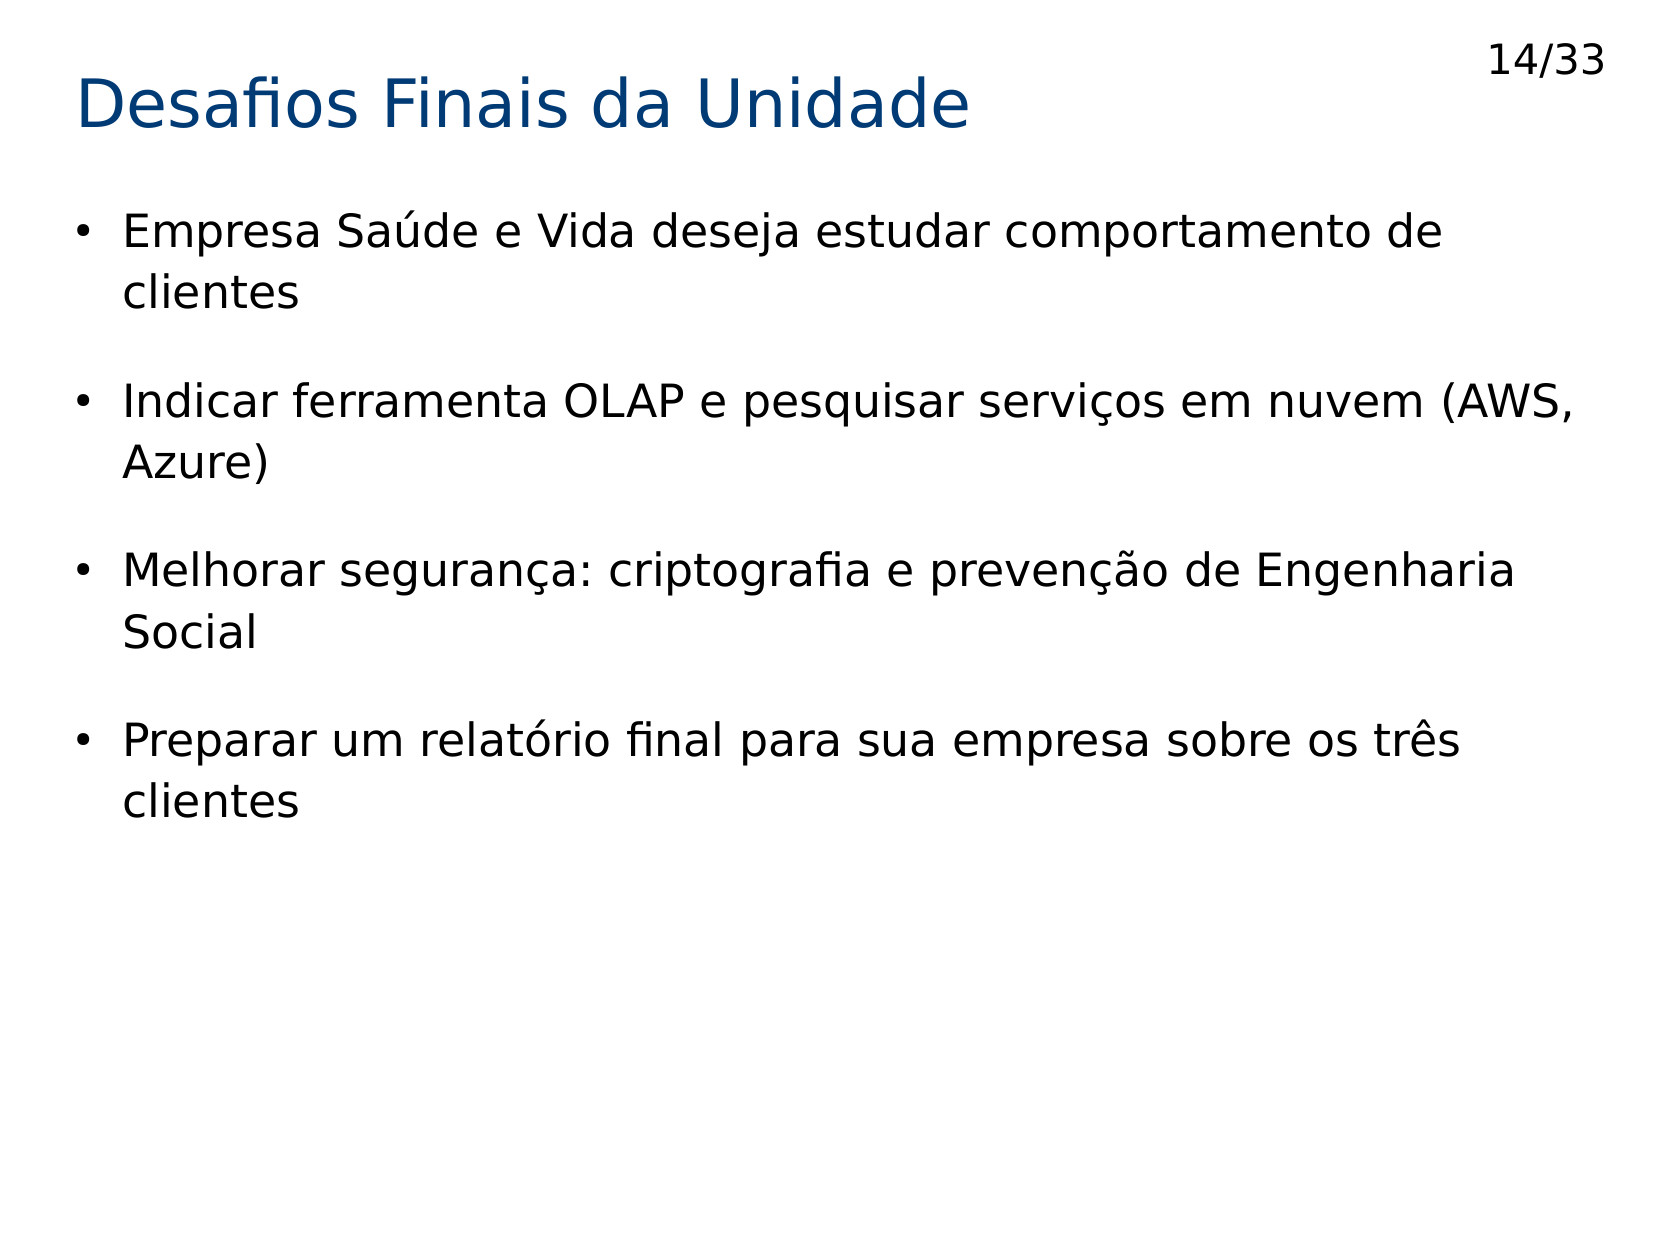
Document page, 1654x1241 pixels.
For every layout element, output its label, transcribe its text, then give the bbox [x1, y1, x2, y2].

list Empresa Saúde e Vida deseja estudar comportamento de clientes Indicar ferramenta OLAP e pesquisar serviços em nuvem (AWS, Azure) Melhorar segurança: criptografia e prevenção de Engenharia Social Preparar um relatório final para sua empresa sobre os três clientes [75, 196, 1581, 1158]
title Desafios Finais da Unidade [75, 33, 1425, 175]
